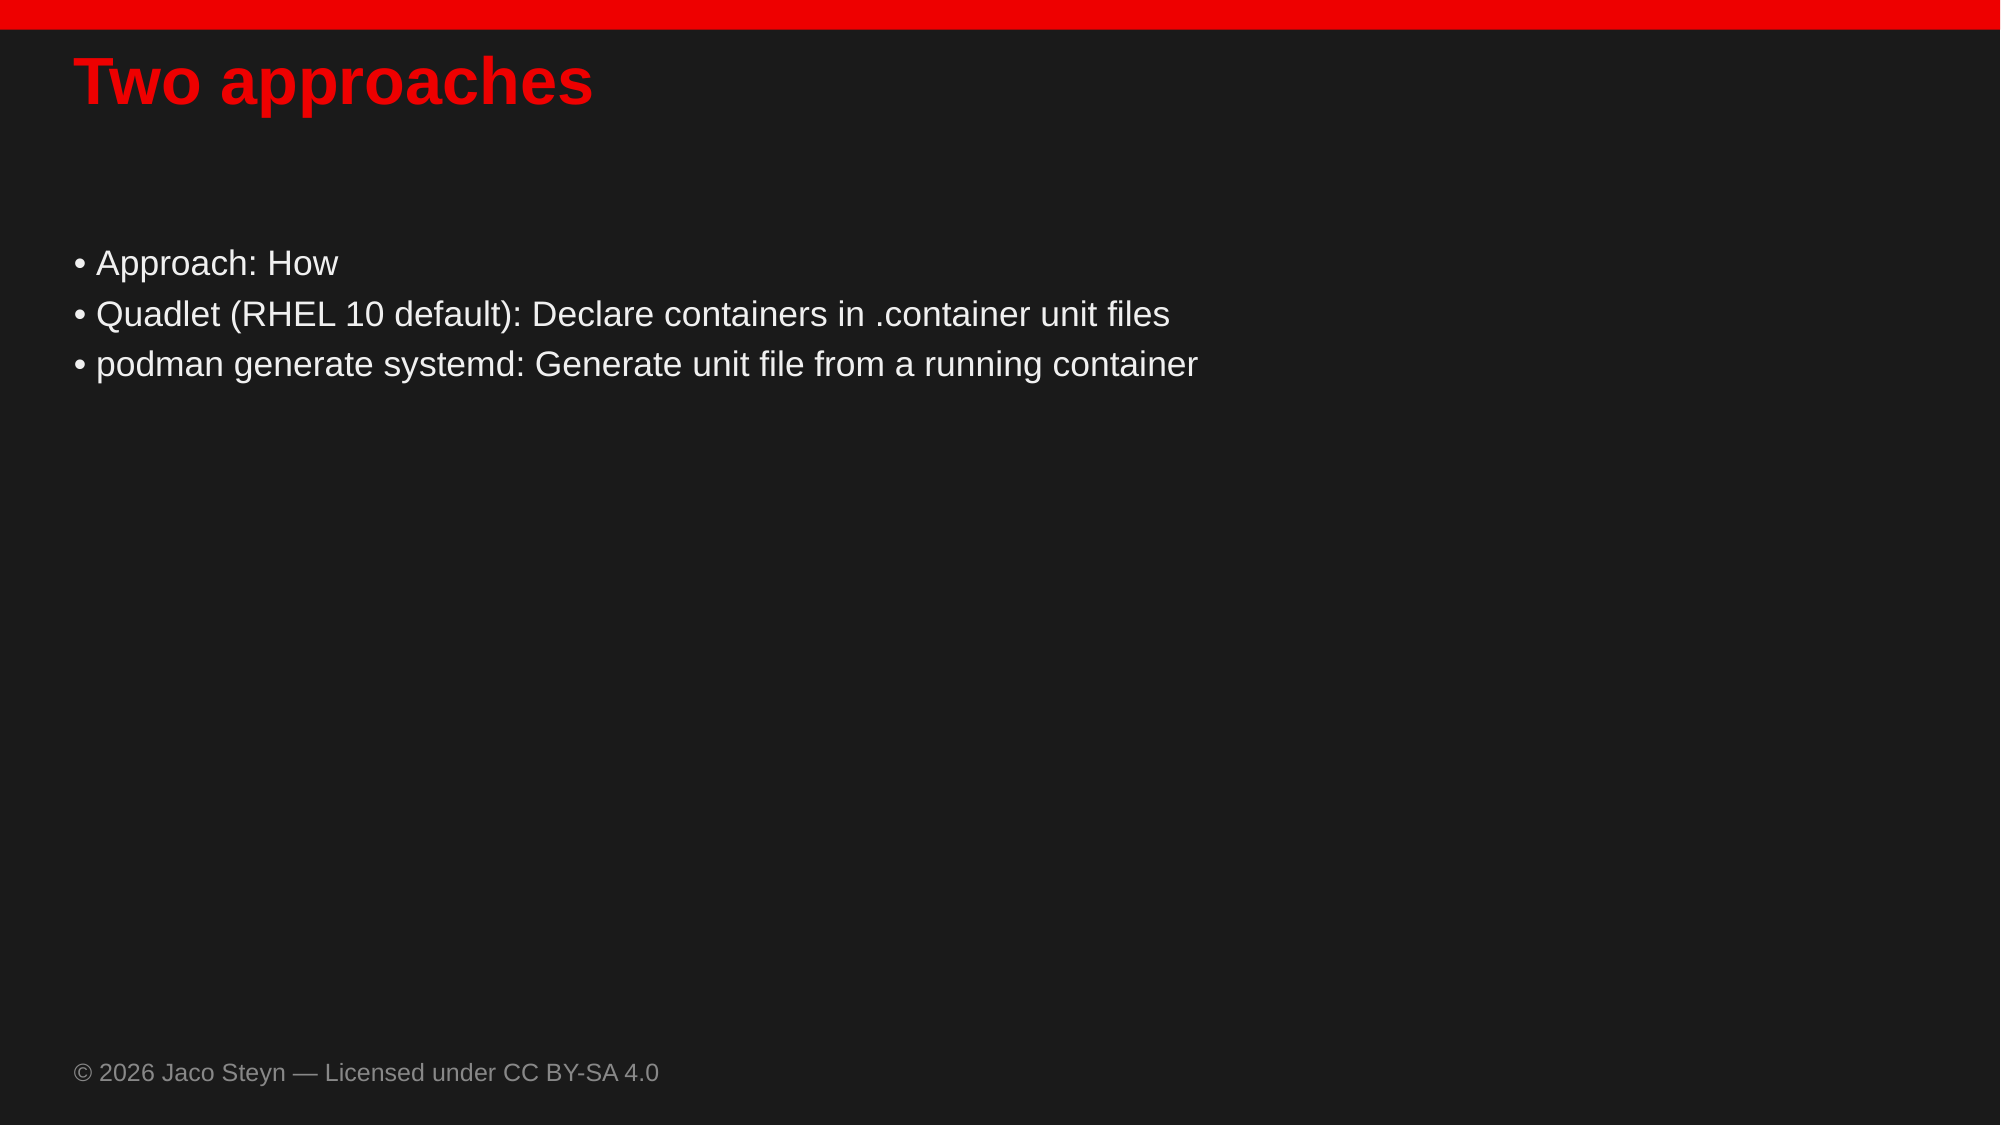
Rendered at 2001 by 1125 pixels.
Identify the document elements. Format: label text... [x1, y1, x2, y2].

text_box © 2026 Jaco Steyn — Licensed under CC BY-SA 4.0 [59, 1051, 1942, 1093]
text_box [0, 0, 2001, 30]
text_box • Approach: How • Quadlet (RHEL 10 default): Declare containers in .container unit files • podman generate systemd: Generate unit file from a running container [59, 236, 1942, 1037]
text_box Two approaches [59, 36, 1942, 208]
